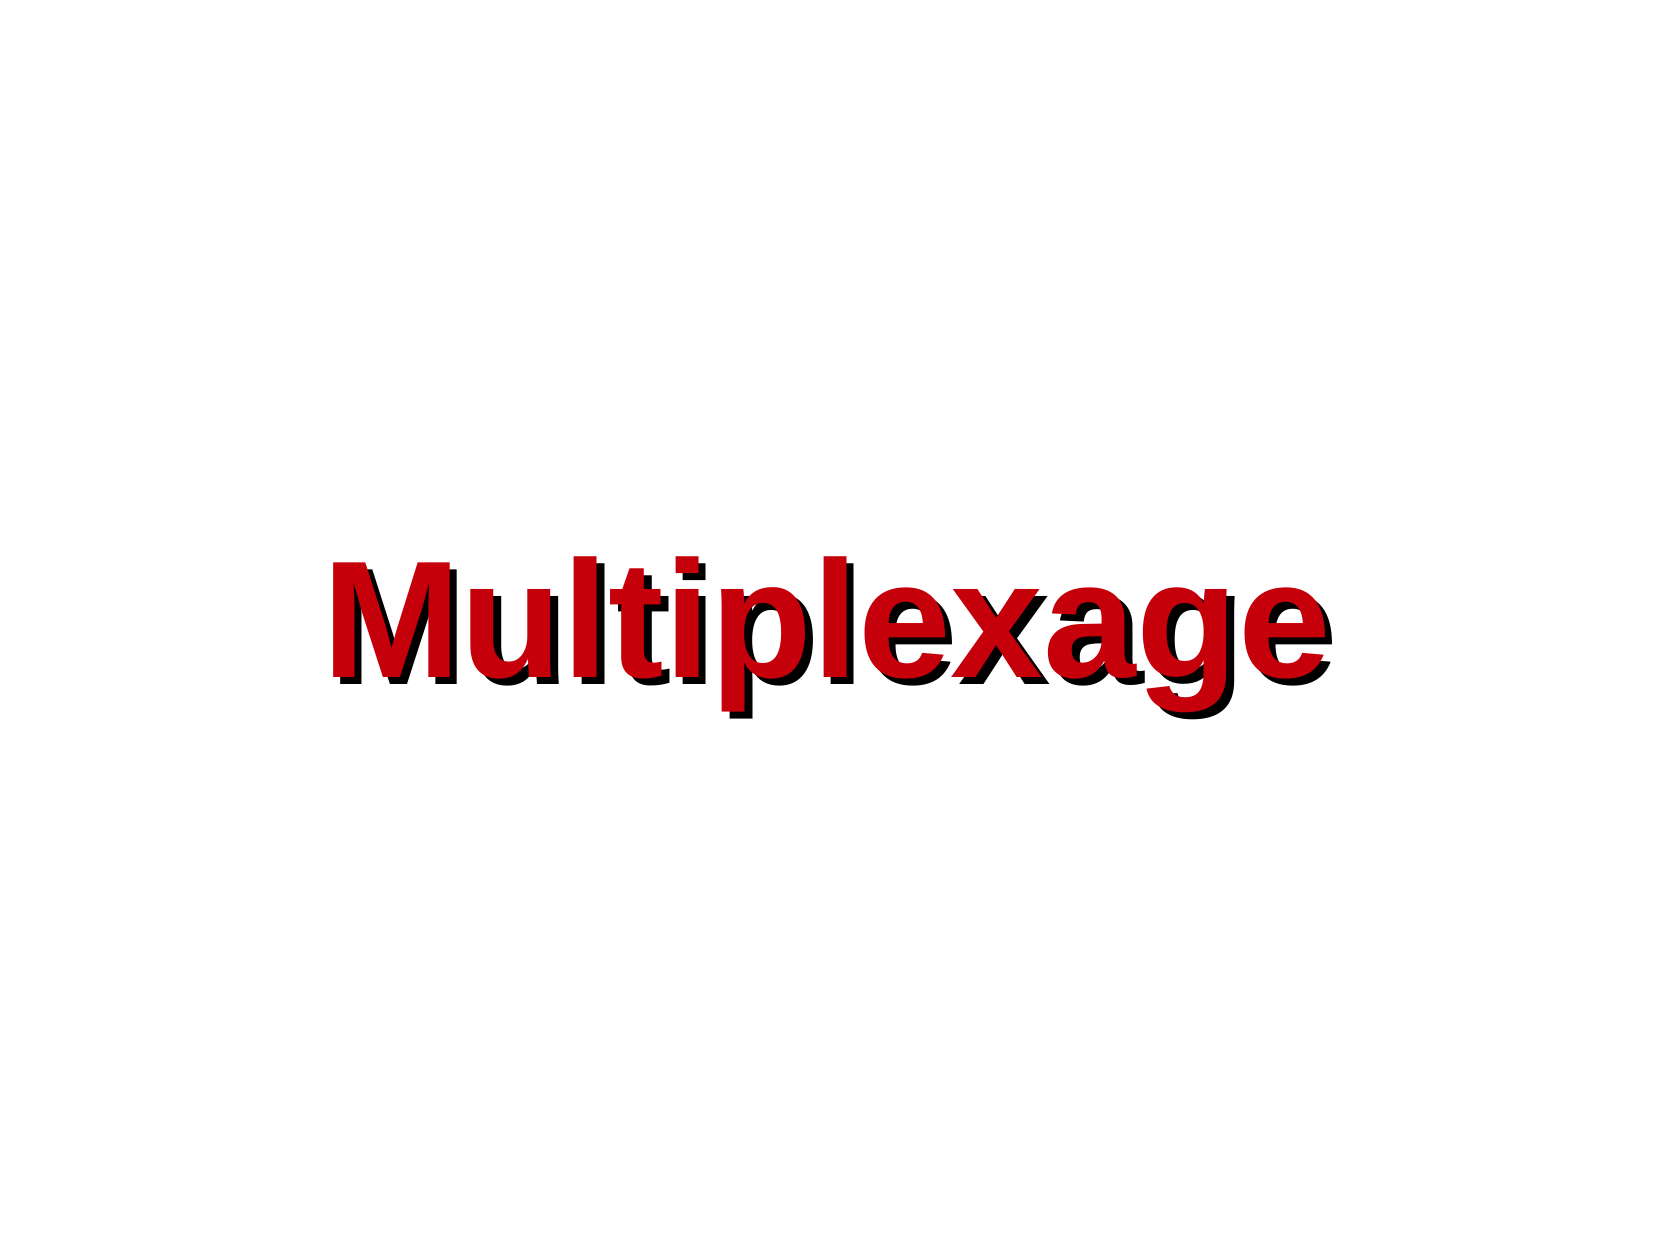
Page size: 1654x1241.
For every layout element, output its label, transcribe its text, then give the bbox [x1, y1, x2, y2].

subtitle Multiplexage [82, 259, 1571, 980]
